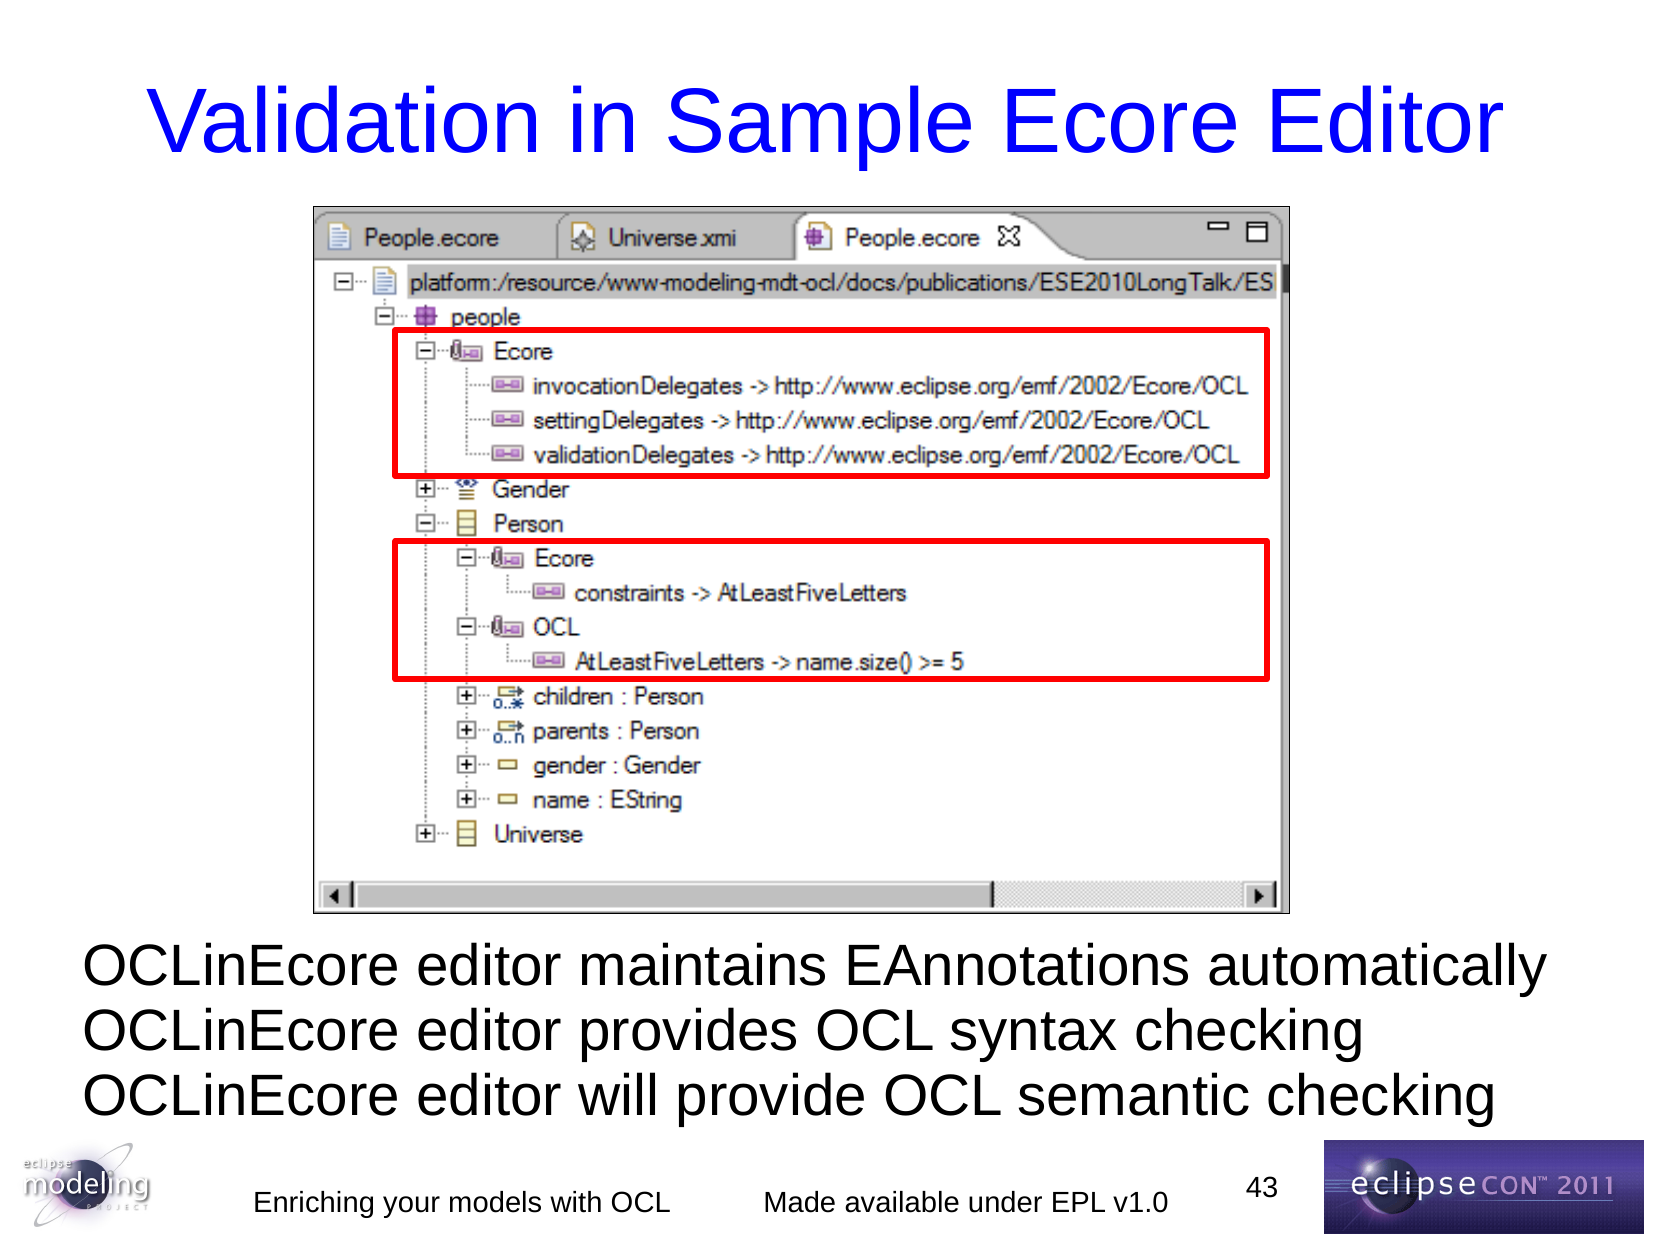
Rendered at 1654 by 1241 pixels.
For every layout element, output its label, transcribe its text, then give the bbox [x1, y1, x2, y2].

picture [313, 206, 1290, 914]
list OCLinEcore editor maintains EAnnotations automatically OCLinEcore editor provides OCL syntax checking OCLinEcore editor will provide OCL semantic checking [82, 932, 1571, 1137]
title Validation in Sample Ecore Editor [82, 49, 1571, 192]
picture [9, 1136, 156, 1235]
picture [1324, 1140, 1644, 1234]
